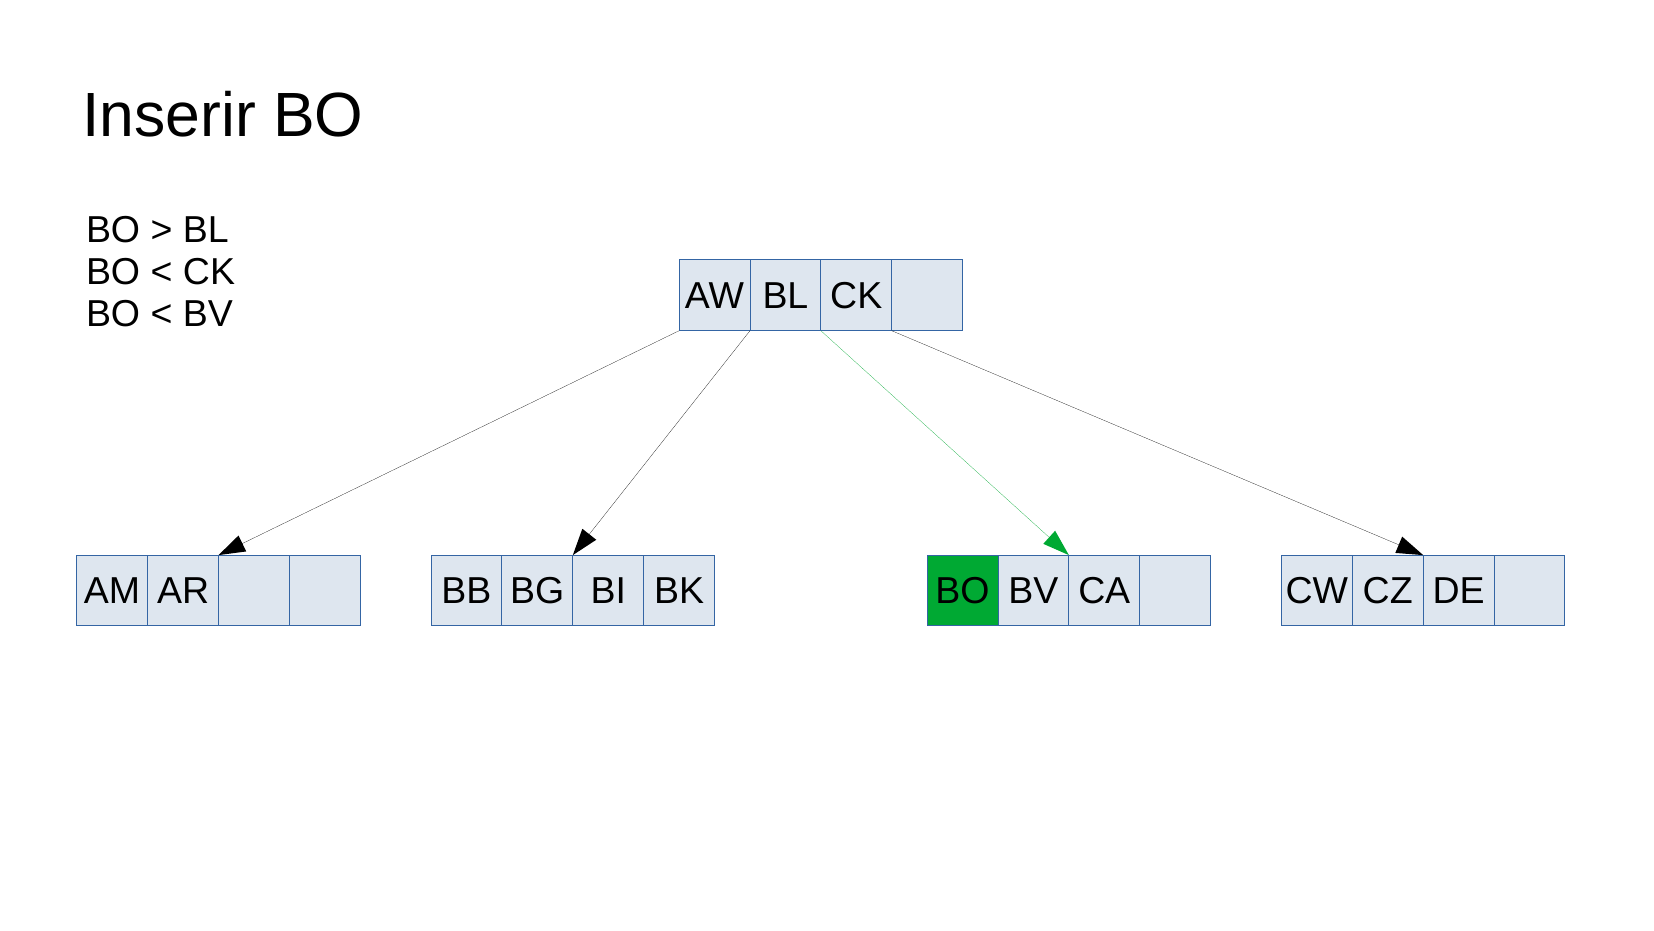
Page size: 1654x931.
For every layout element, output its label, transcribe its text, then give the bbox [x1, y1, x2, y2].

text_box BL [750, 259, 820, 331]
text_box BV [998, 555, 1068, 626]
text_box AW [679, 259, 750, 331]
text_box AR [147, 555, 218, 626]
text_box BO [927, 555, 998, 626]
text_box [218, 555, 361, 626]
text_box [1494, 555, 1565, 626]
text_box BB [431, 555, 501, 626]
text_box BO > BL BO < CK BO < BV [71, 200, 251, 342]
text_box CA [1068, 555, 1139, 626]
text_box [891, 259, 963, 331]
text_box DE [1423, 555, 1494, 626]
text_box AM [76, 555, 147, 626]
text_box CK [820, 259, 891, 331]
text_box CW [1281, 555, 1352, 626]
text_box [1139, 555, 1211, 626]
text_box CZ [1352, 555, 1423, 626]
title Inserir BO [82, 37, 1571, 193]
text_box BI [572, 555, 643, 626]
text_box BG [501, 555, 572, 626]
text_box BK [643, 555, 715, 626]
